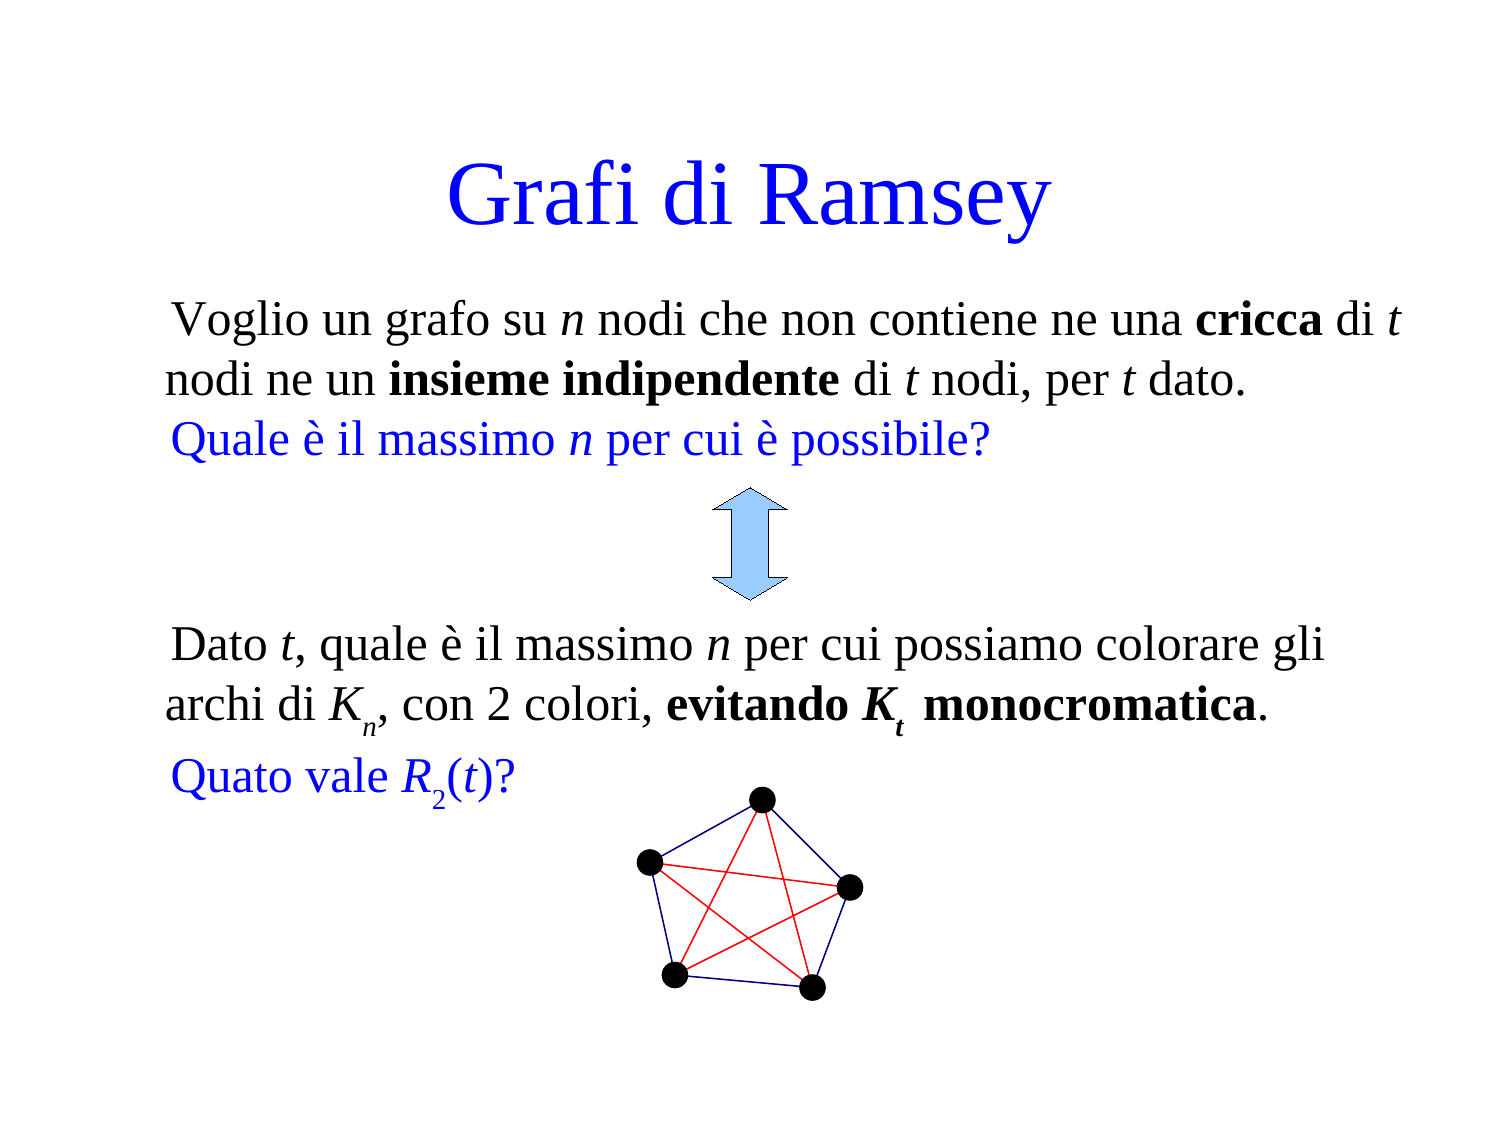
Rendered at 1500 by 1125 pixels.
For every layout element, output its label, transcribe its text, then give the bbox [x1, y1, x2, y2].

text_box Dato t, quale è il massimo n per cui possiamo colorare gli archi di Kn, con 2 colori, evitando Kt monocromatica. Quato vale R2(t)? [150, 602, 1388, 823]
text_box [712, 487, 788, 601]
title Grafi di Ramsey [112, 99, 1388, 288]
text_box [662, 962, 688, 988]
text_box Voglio un grafo su n nodi che non contiene ne una cricca di t nodi ne un insieme indipendente di t nodi, per t dato. Quale è il massimo n per cui è possibile? [150, 277, 1426, 473]
text_box [637, 849, 663, 876]
text_box [799, 975, 826, 1001]
text_box [837, 874, 863, 901]
text_box [749, 787, 775, 813]
